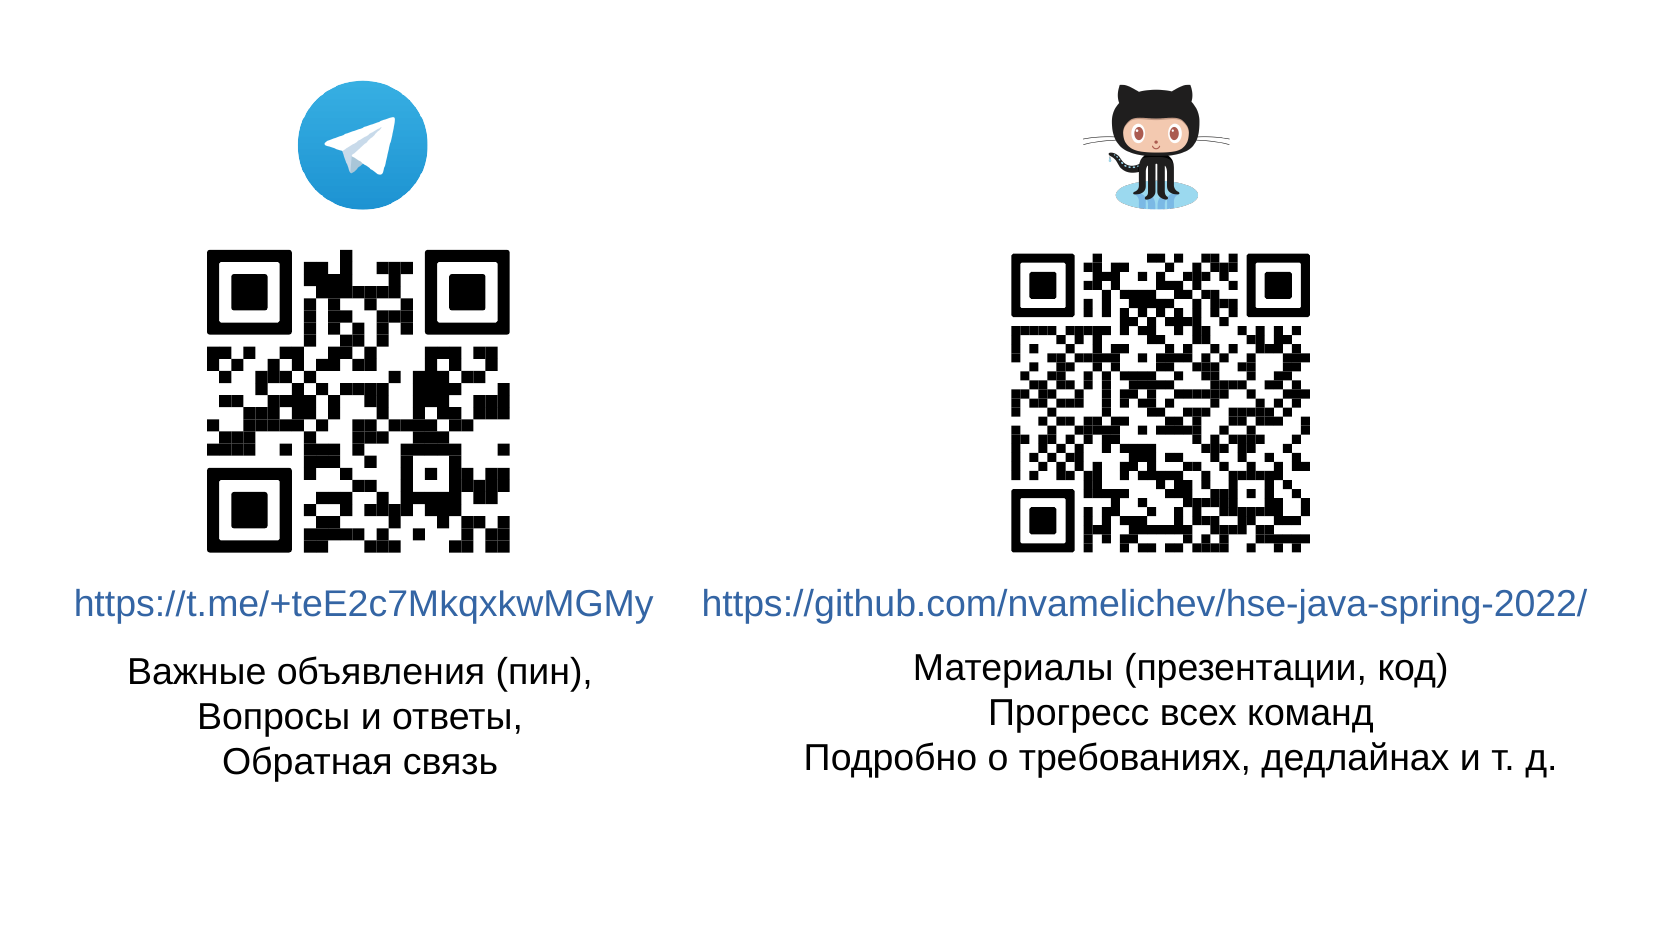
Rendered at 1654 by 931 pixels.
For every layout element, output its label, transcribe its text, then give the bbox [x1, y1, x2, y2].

text_box Материалы (презентации, код) Прогресс всех команд Подробно о требованиях, дедлайнах и т. д. [755, 635, 1607, 786]
text_box https://github.com/nvamelichev/hse-java-spring-2022/ [686, 571, 1607, 632]
text_box https://t.me/+teE2c7MkqxkwMGMy [58, 571, 670, 629]
text_box Важные объявления (пин), Вопросы и ответы, Обратная связь [112, 639, 609, 781]
picture [1078, 82, 1235, 212]
picture [167, 80, 550, 593]
picture [981, 223, 1340, 583]
